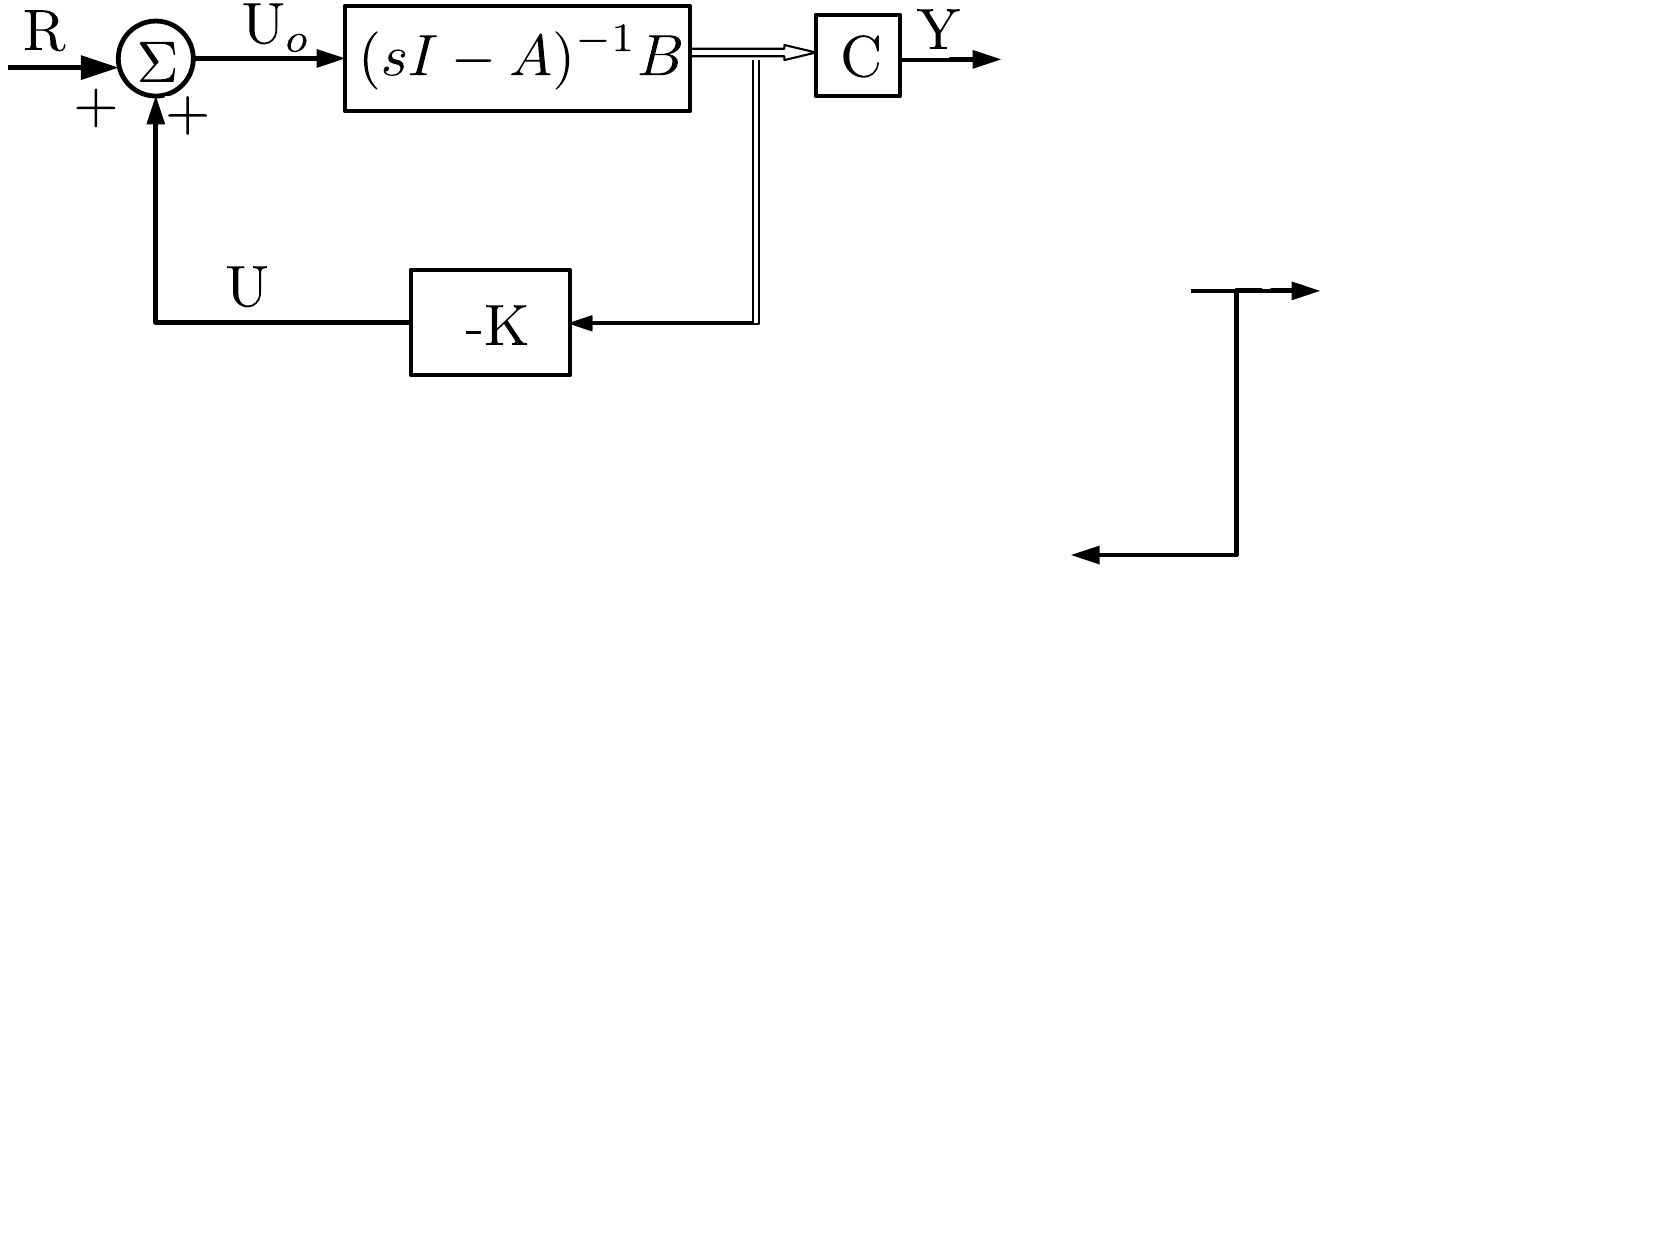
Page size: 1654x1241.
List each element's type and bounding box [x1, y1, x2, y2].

text_box [225, 266, 269, 308]
text_box [22, 10, 66, 52]
text_box [73, 88, 119, 128]
text_box [916, 9, 962, 50]
text_box [410, 270, 570, 376]
text_box [345, 5, 900, 111]
text_box [118, 21, 211, 135]
text_box [241, 3, 308, 53]
